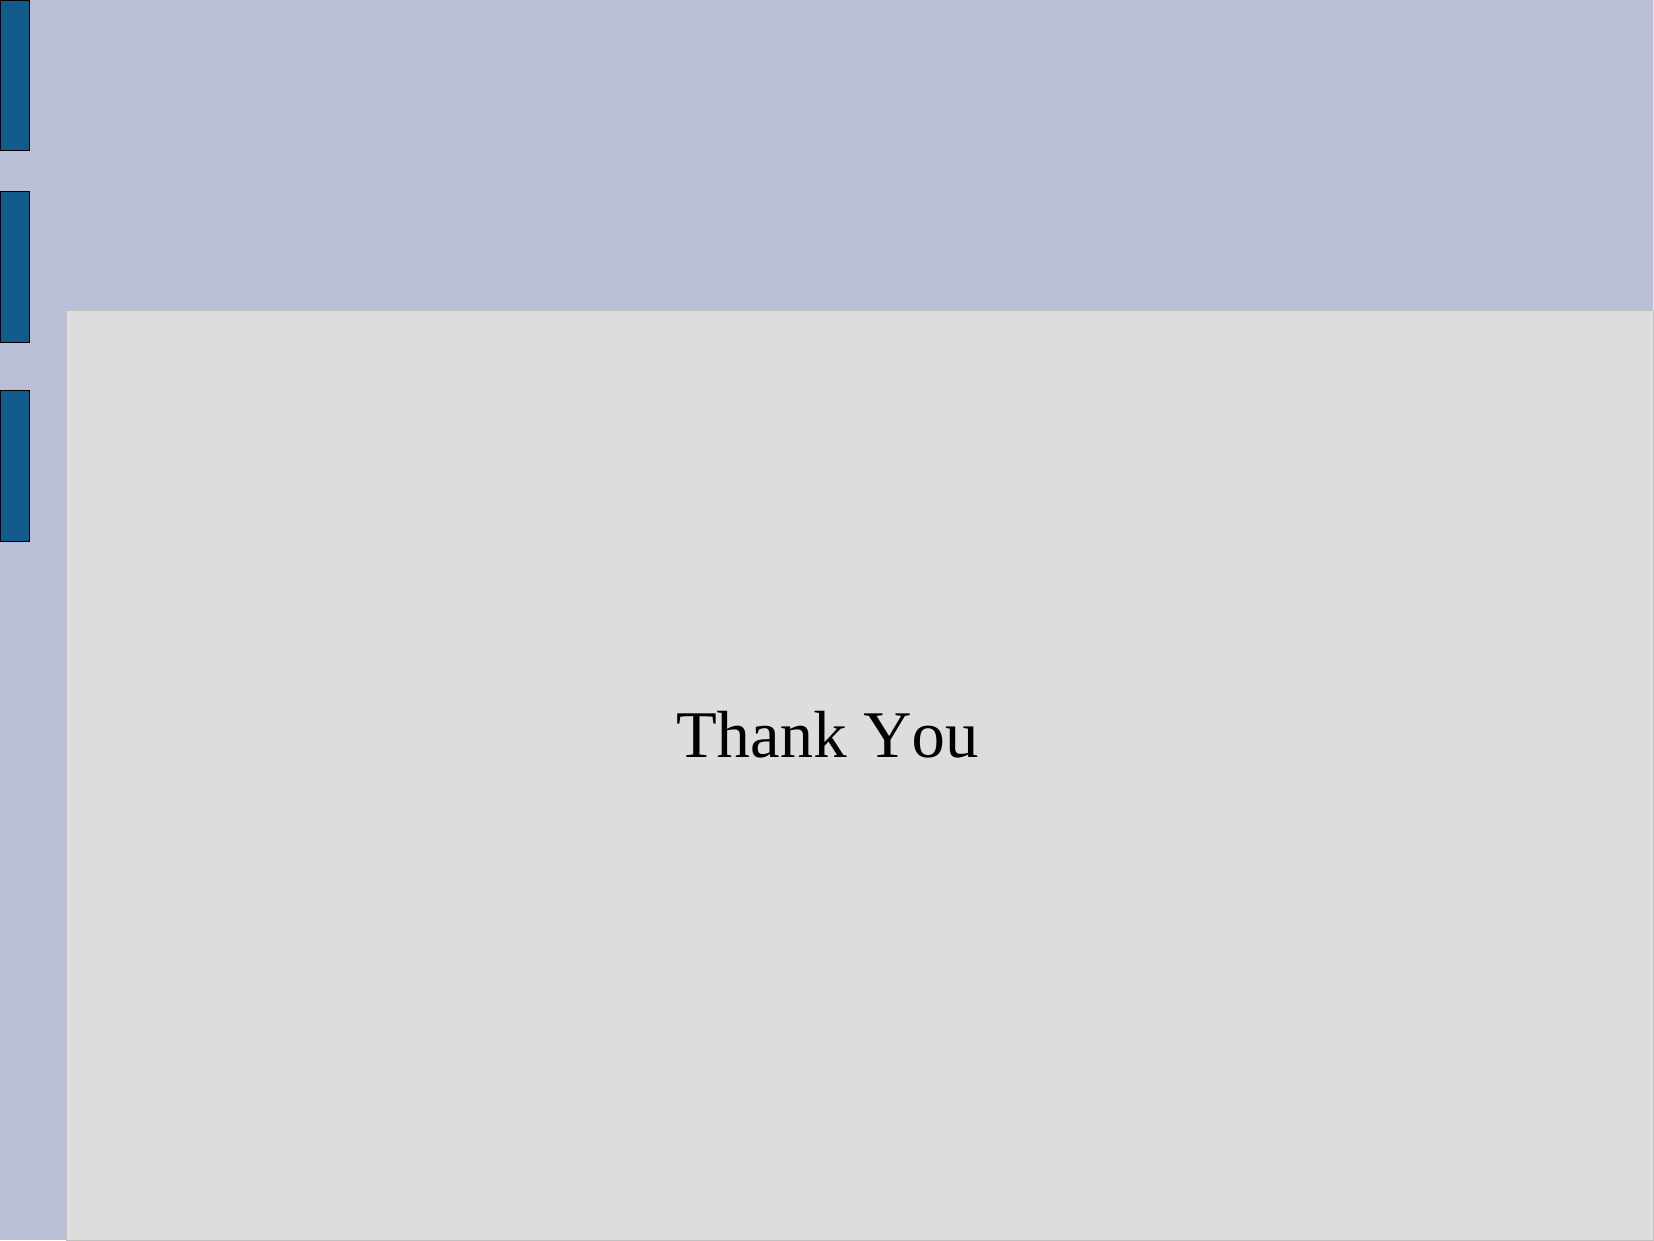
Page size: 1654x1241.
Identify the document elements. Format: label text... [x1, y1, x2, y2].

subtitle Thank You [121, 344, 1534, 1127]
